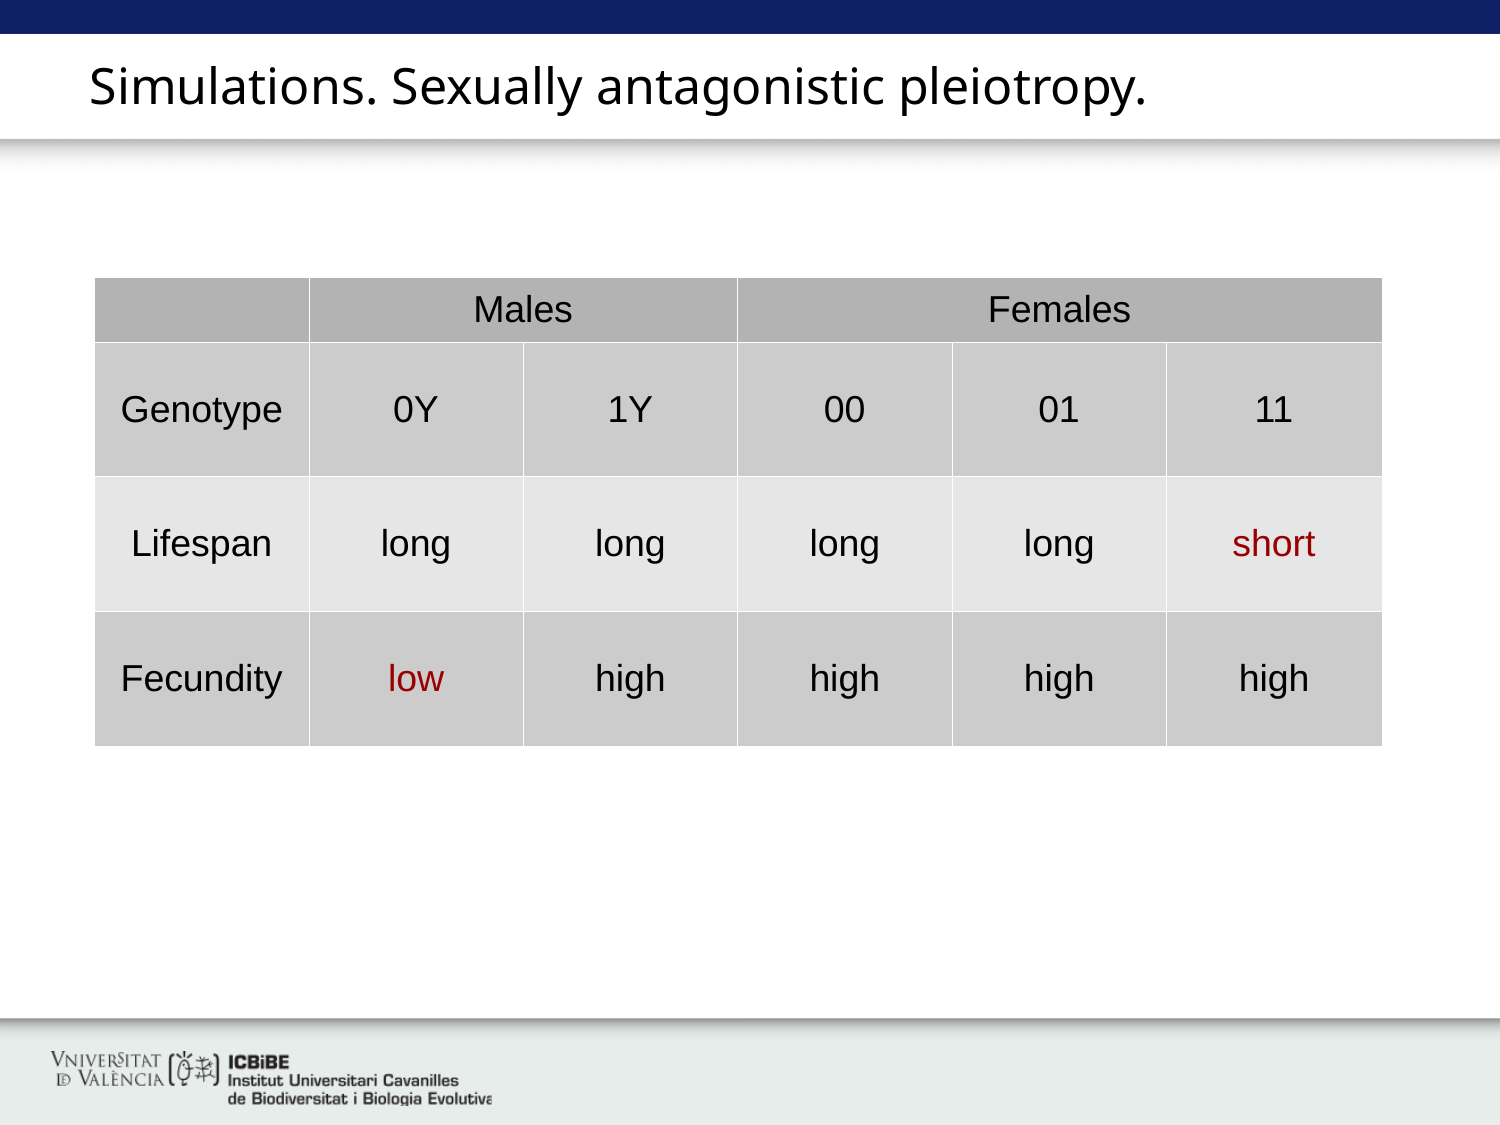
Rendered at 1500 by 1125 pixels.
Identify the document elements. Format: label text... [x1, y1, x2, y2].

table_cell long [953, 477, 1166, 611]
table_cell 00 [738, 343, 952, 476]
table_cell Fecundity [95, 612, 309, 746]
table_header Females [738, 278, 1382, 342]
table_cell high [1167, 612, 1382, 746]
list Simulations. Sexually antagonistic pleiotropy. [75, 47, 1323, 110]
table_cell low [310, 612, 523, 746]
table_cell 1Y [524, 343, 737, 476]
table_header Males [310, 278, 737, 342]
table_cell high [953, 612, 1166, 746]
table_cell 01 [953, 343, 1166, 476]
table_cell long [524, 477, 737, 611]
table_cell Genotype [95, 343, 309, 476]
table_cell long [738, 477, 952, 611]
table_cell Lifespan [95, 477, 309, 611]
table_cell high [524, 612, 737, 746]
table_cell 0Y [310, 343, 523, 476]
table_cell short [1167, 477, 1382, 611]
table_cell high [738, 612, 952, 746]
table_cell long [310, 477, 523, 611]
picture [0, 1018, 1500, 1125]
table_cell 11 [1167, 343, 1382, 476]
picture [0, 0, 1500, 214]
table_header [95, 278, 309, 342]
